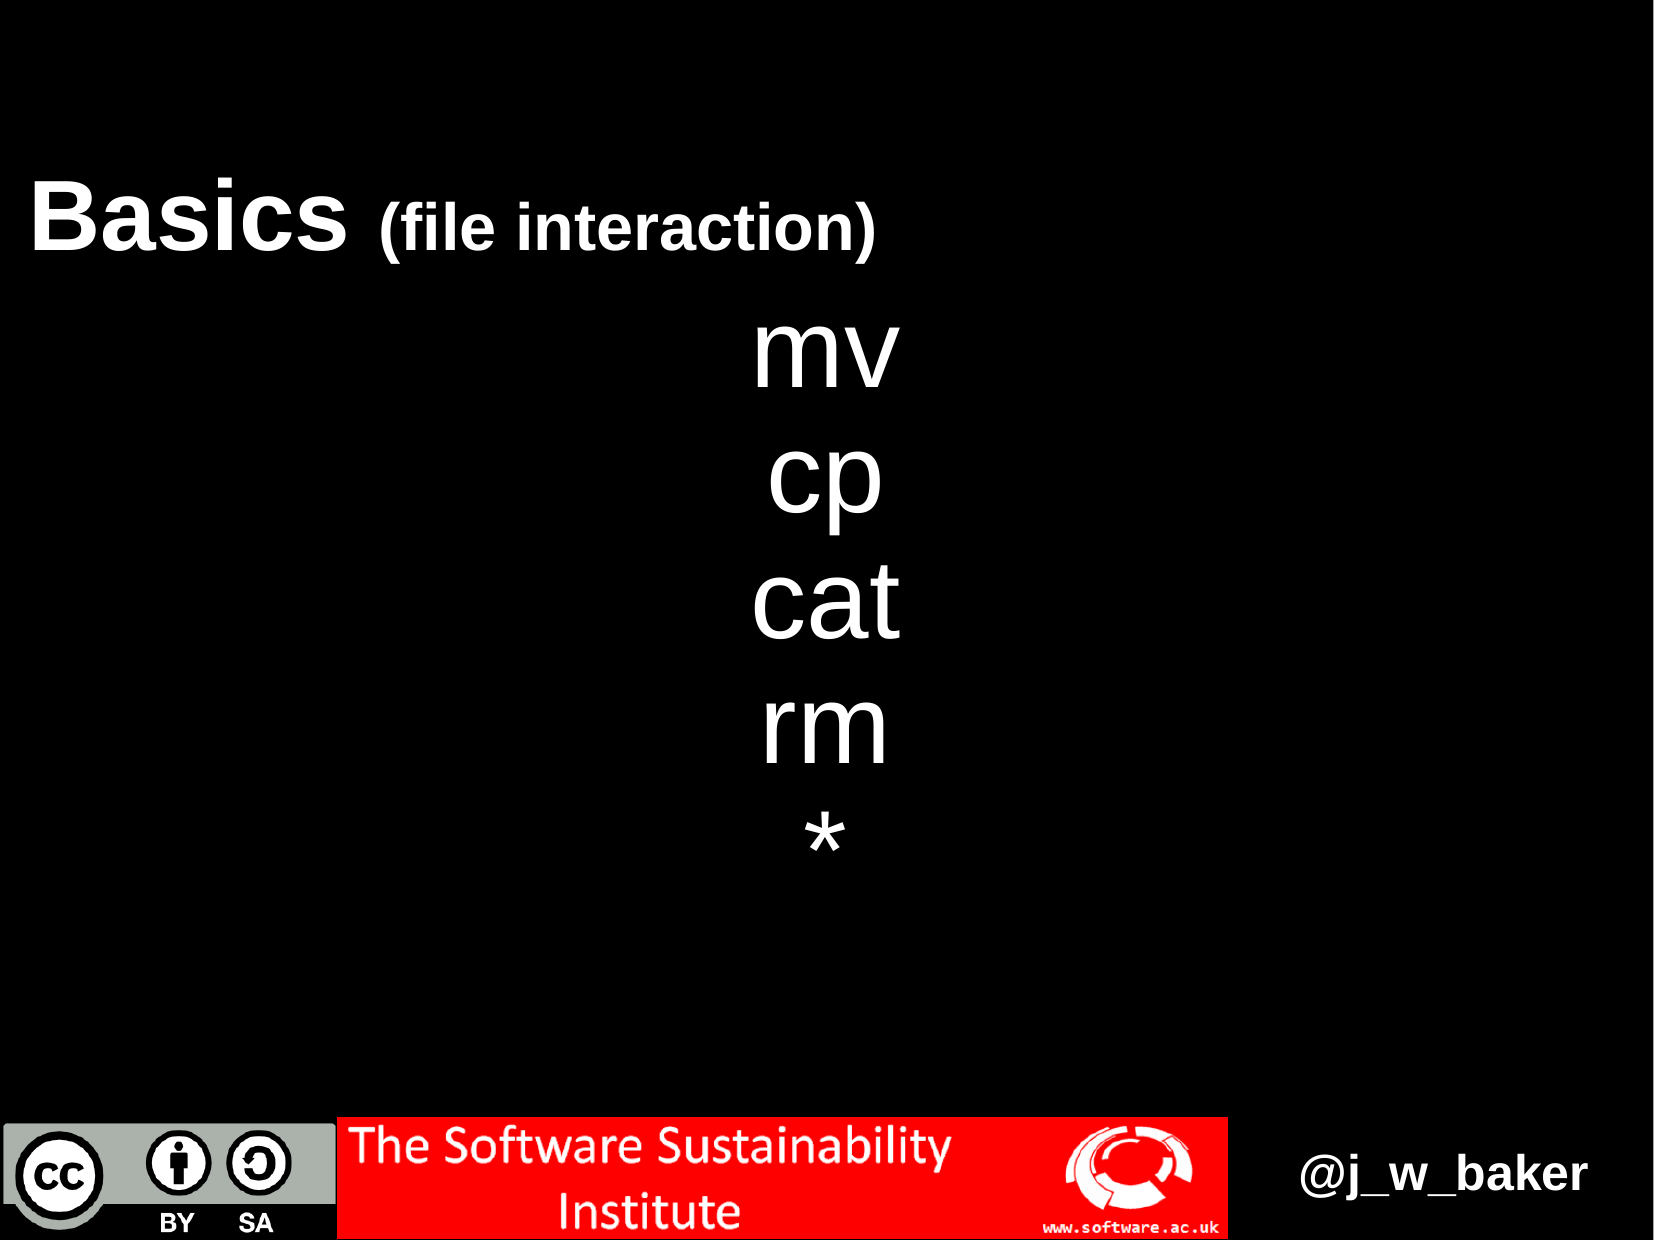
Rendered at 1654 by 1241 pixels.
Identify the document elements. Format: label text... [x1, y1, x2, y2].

picture [0, 1117, 1228, 1239]
text_box Basics (file interaction) mv cp cat rm * [28, 158, 1623, 915]
text_box @j_w_baker [1266, 1085, 1622, 1241]
